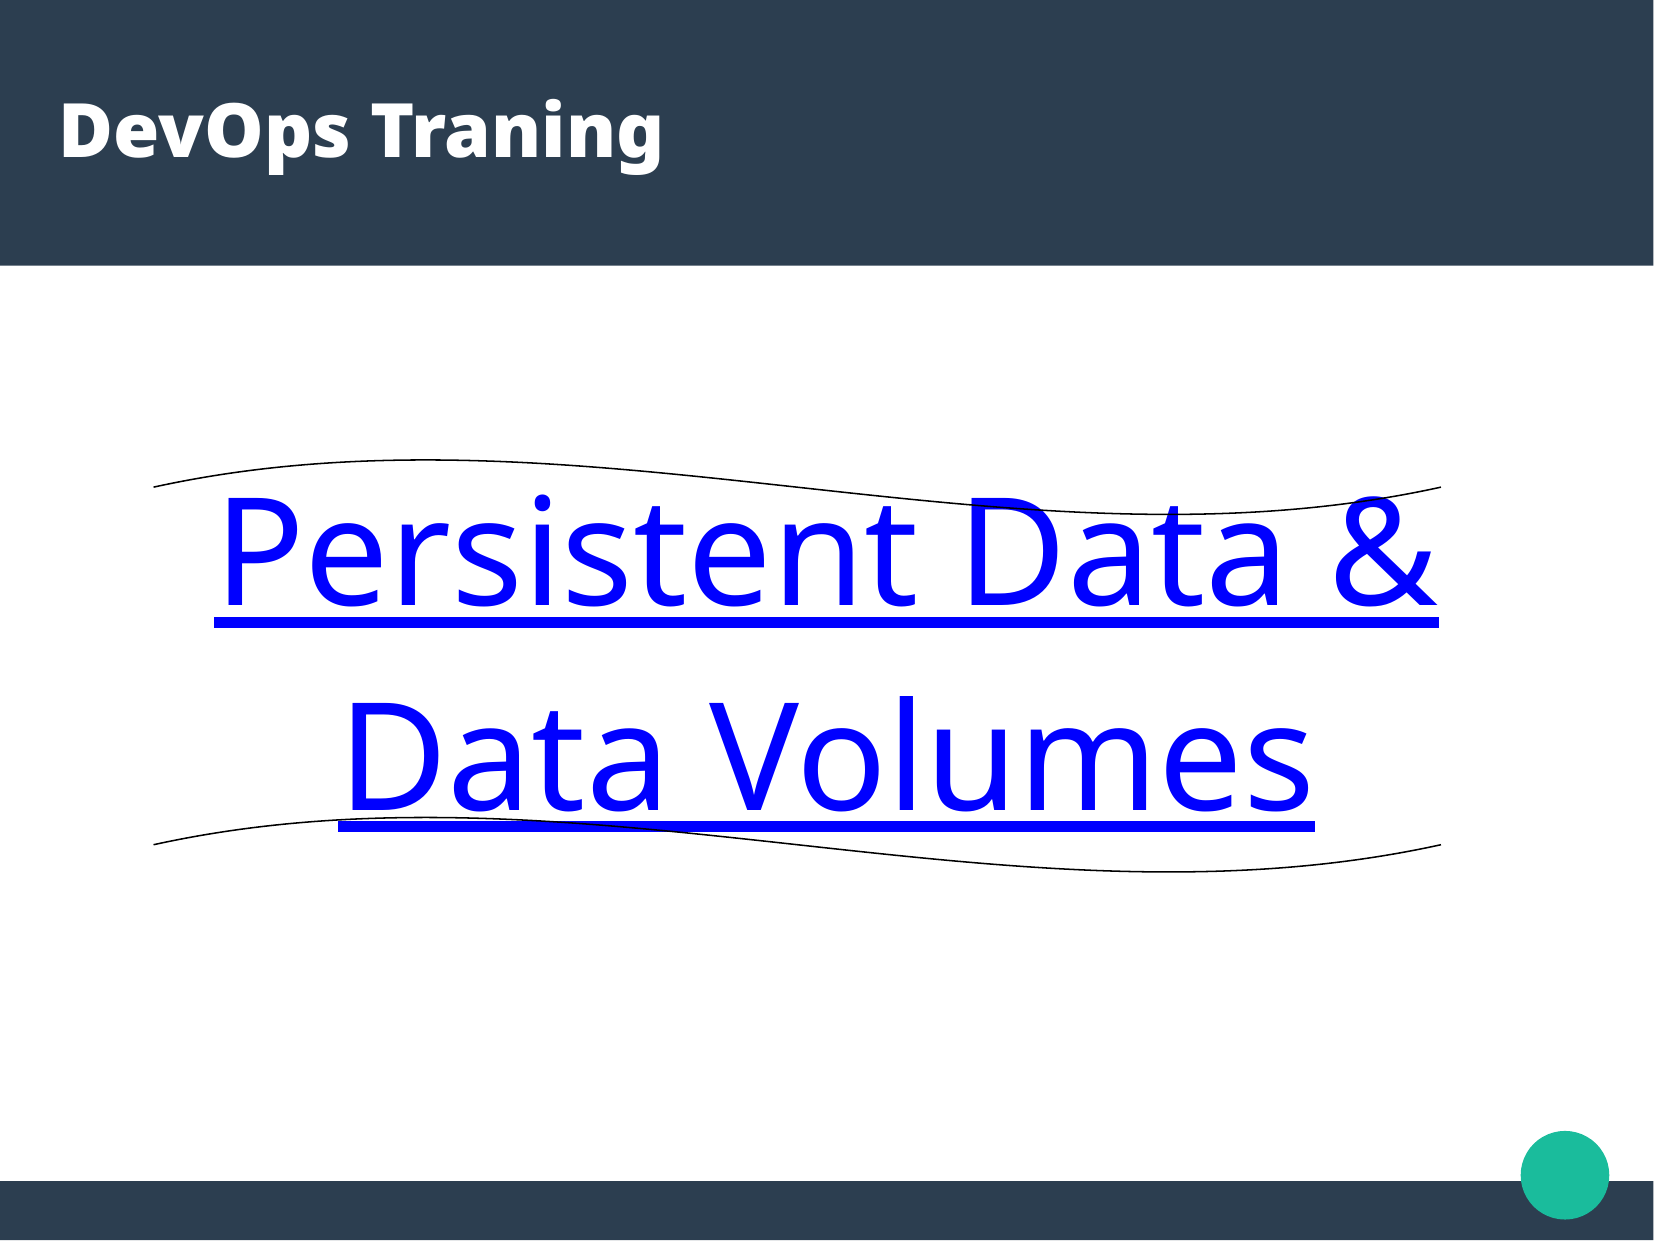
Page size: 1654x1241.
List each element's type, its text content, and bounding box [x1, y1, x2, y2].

subtitle Persistent Data & Data Volumes [82, 290, 1571, 1010]
title DevOps Traning [59, 49, 1595, 207]
